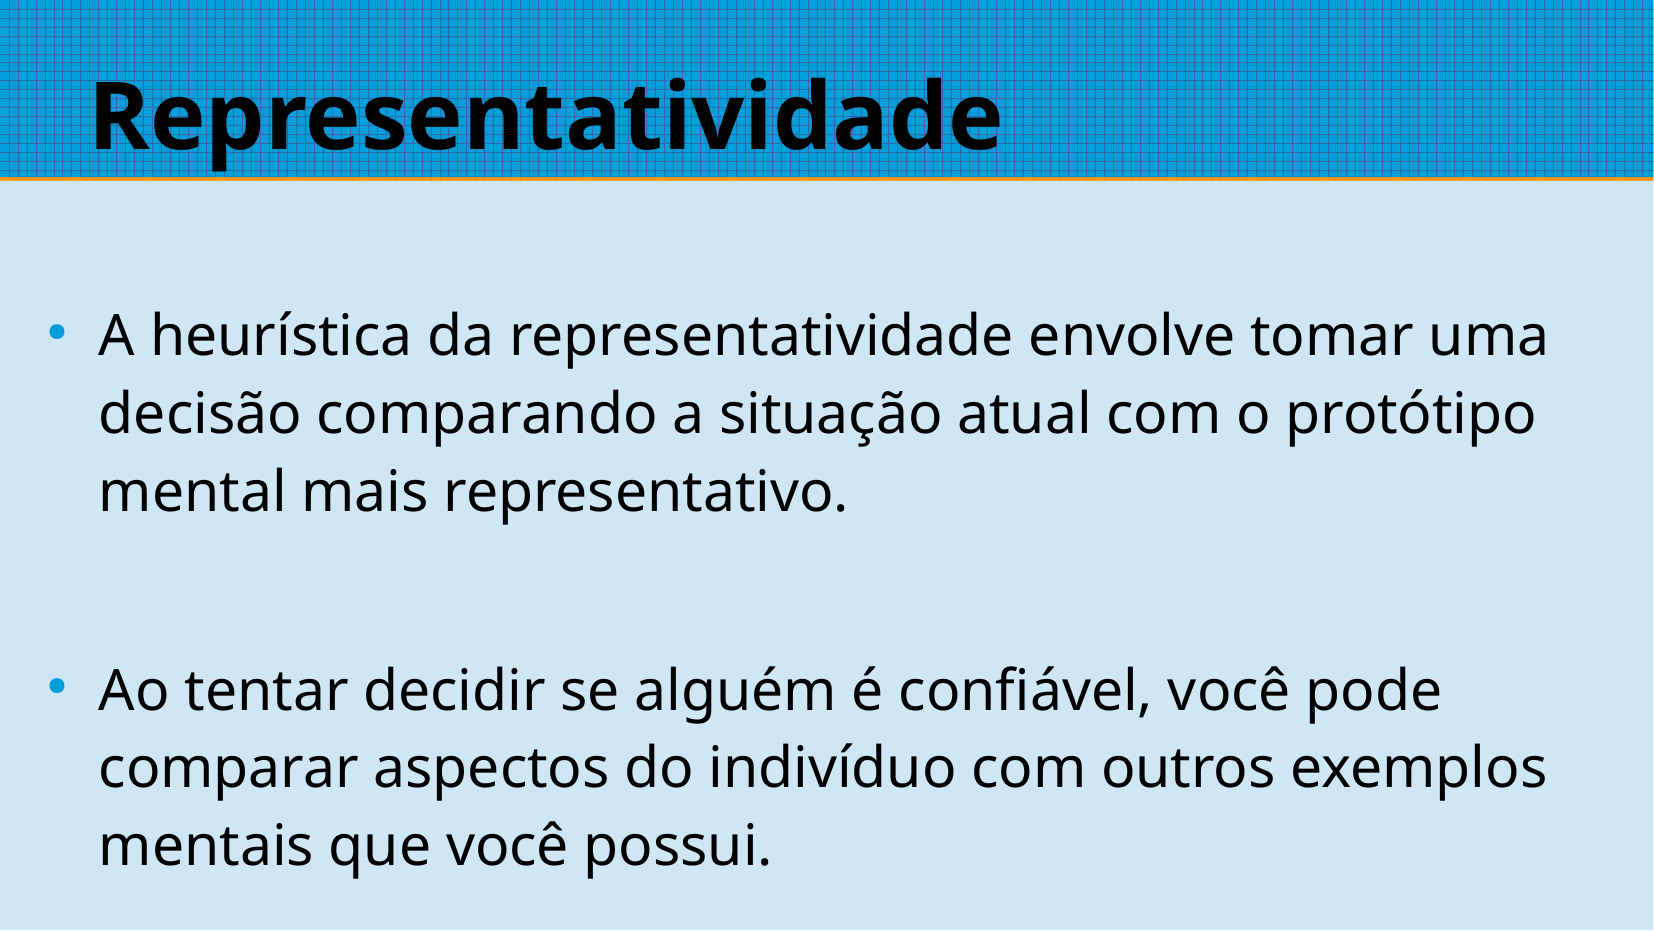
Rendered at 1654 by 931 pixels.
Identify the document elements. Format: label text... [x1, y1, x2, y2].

list A heurística da representatividade envolve tomar uma decisão comparando a situação atual com o protótipo mental mais representativo. Ao tentar decidir se alguém é confiável, você pode comparar aspectos do indivíduo com outros exemplos mentais que você possui. [29, 206, 1625, 886]
title Representatividade [88, 14, 1565, 178]
